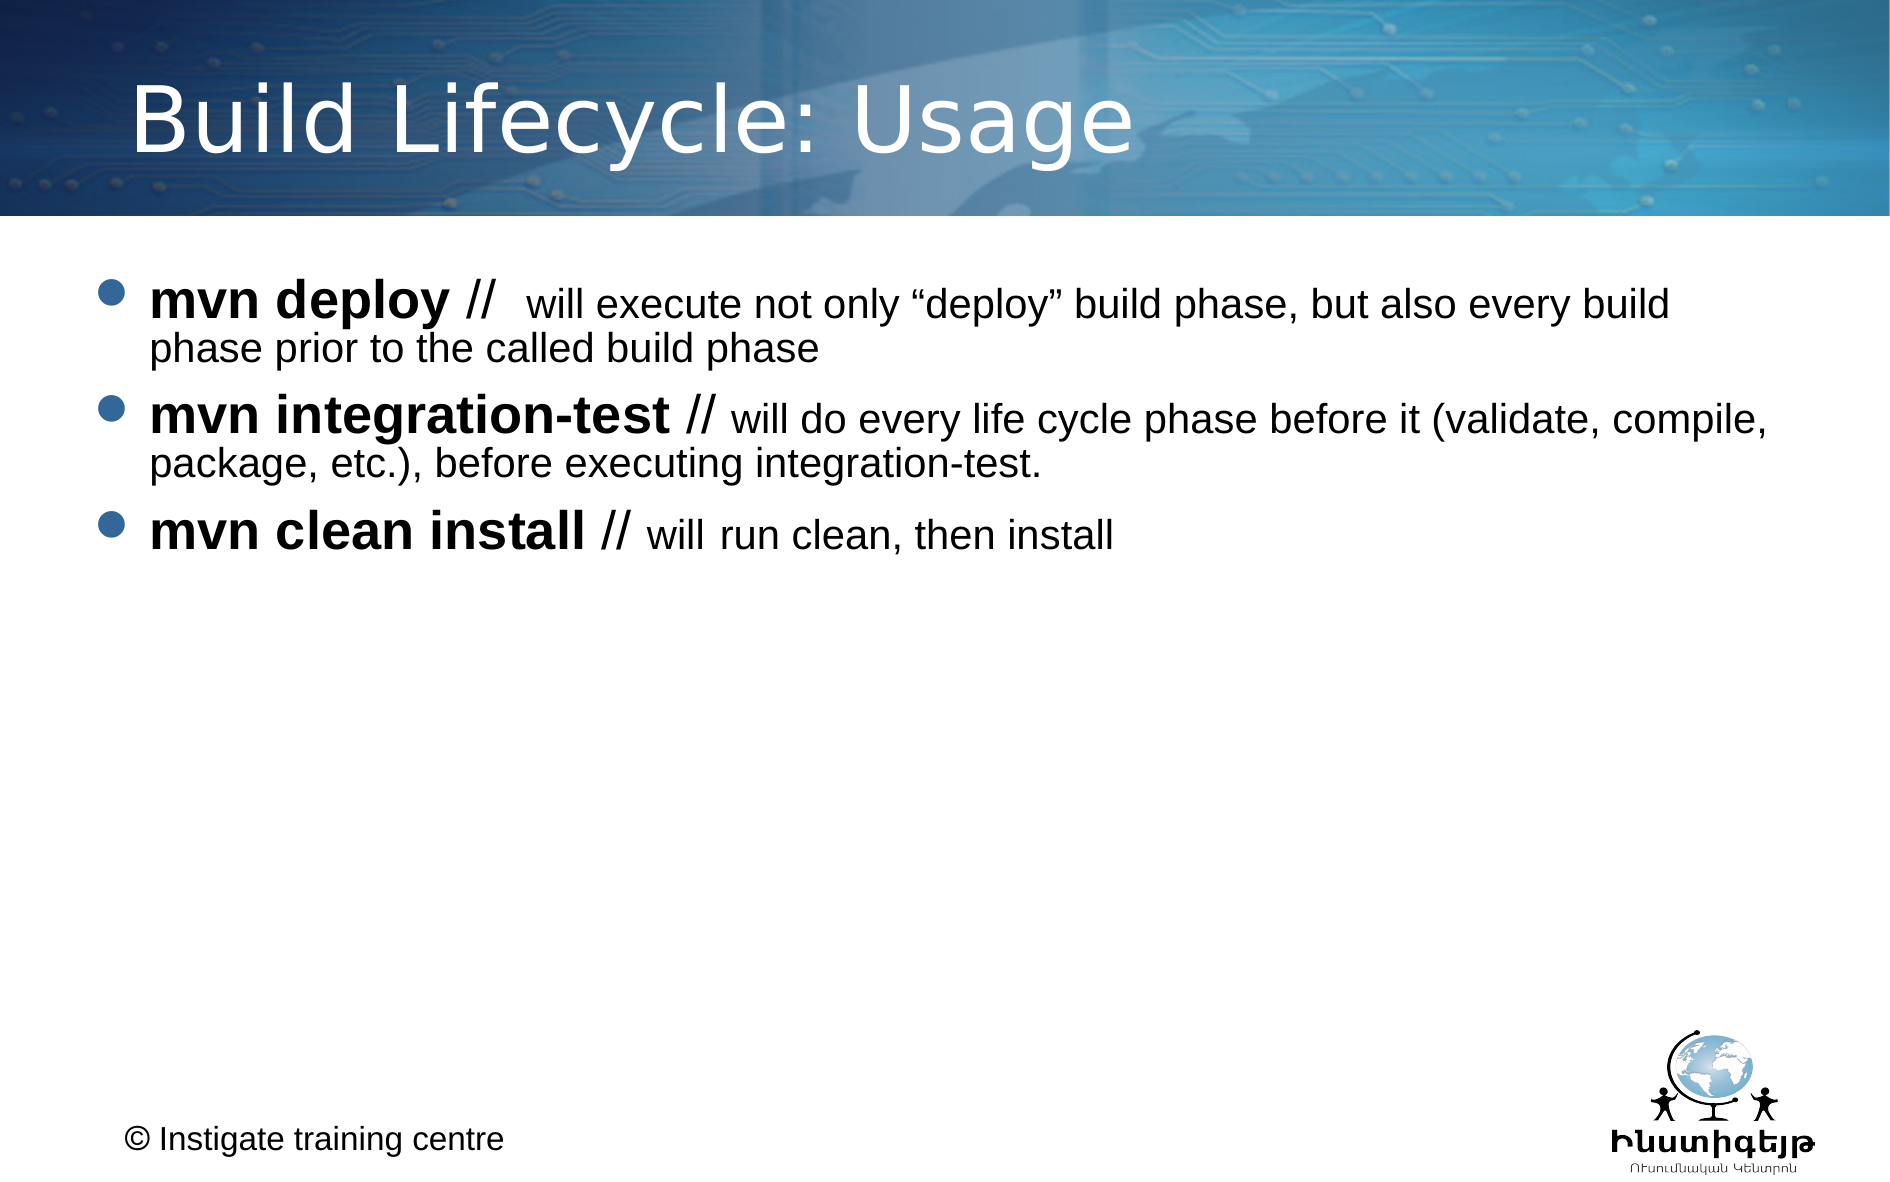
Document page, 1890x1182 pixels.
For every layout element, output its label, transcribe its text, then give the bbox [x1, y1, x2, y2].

picture [0, 0, 1890, 216]
picture [1612, 1030, 1815, 1175]
list mvn deploy // will execute not only “deploy” build phase, but also every build phase prior to the called build phase mvn integration-test // will do every life cycle phase before it (validate, compile, package, etc.), before executing integration-test. mvn clean install // will run clean, then install [94, 275, 1794, 303]
title Build Lifecycle: Usage [94, 47, 1793, 52]
